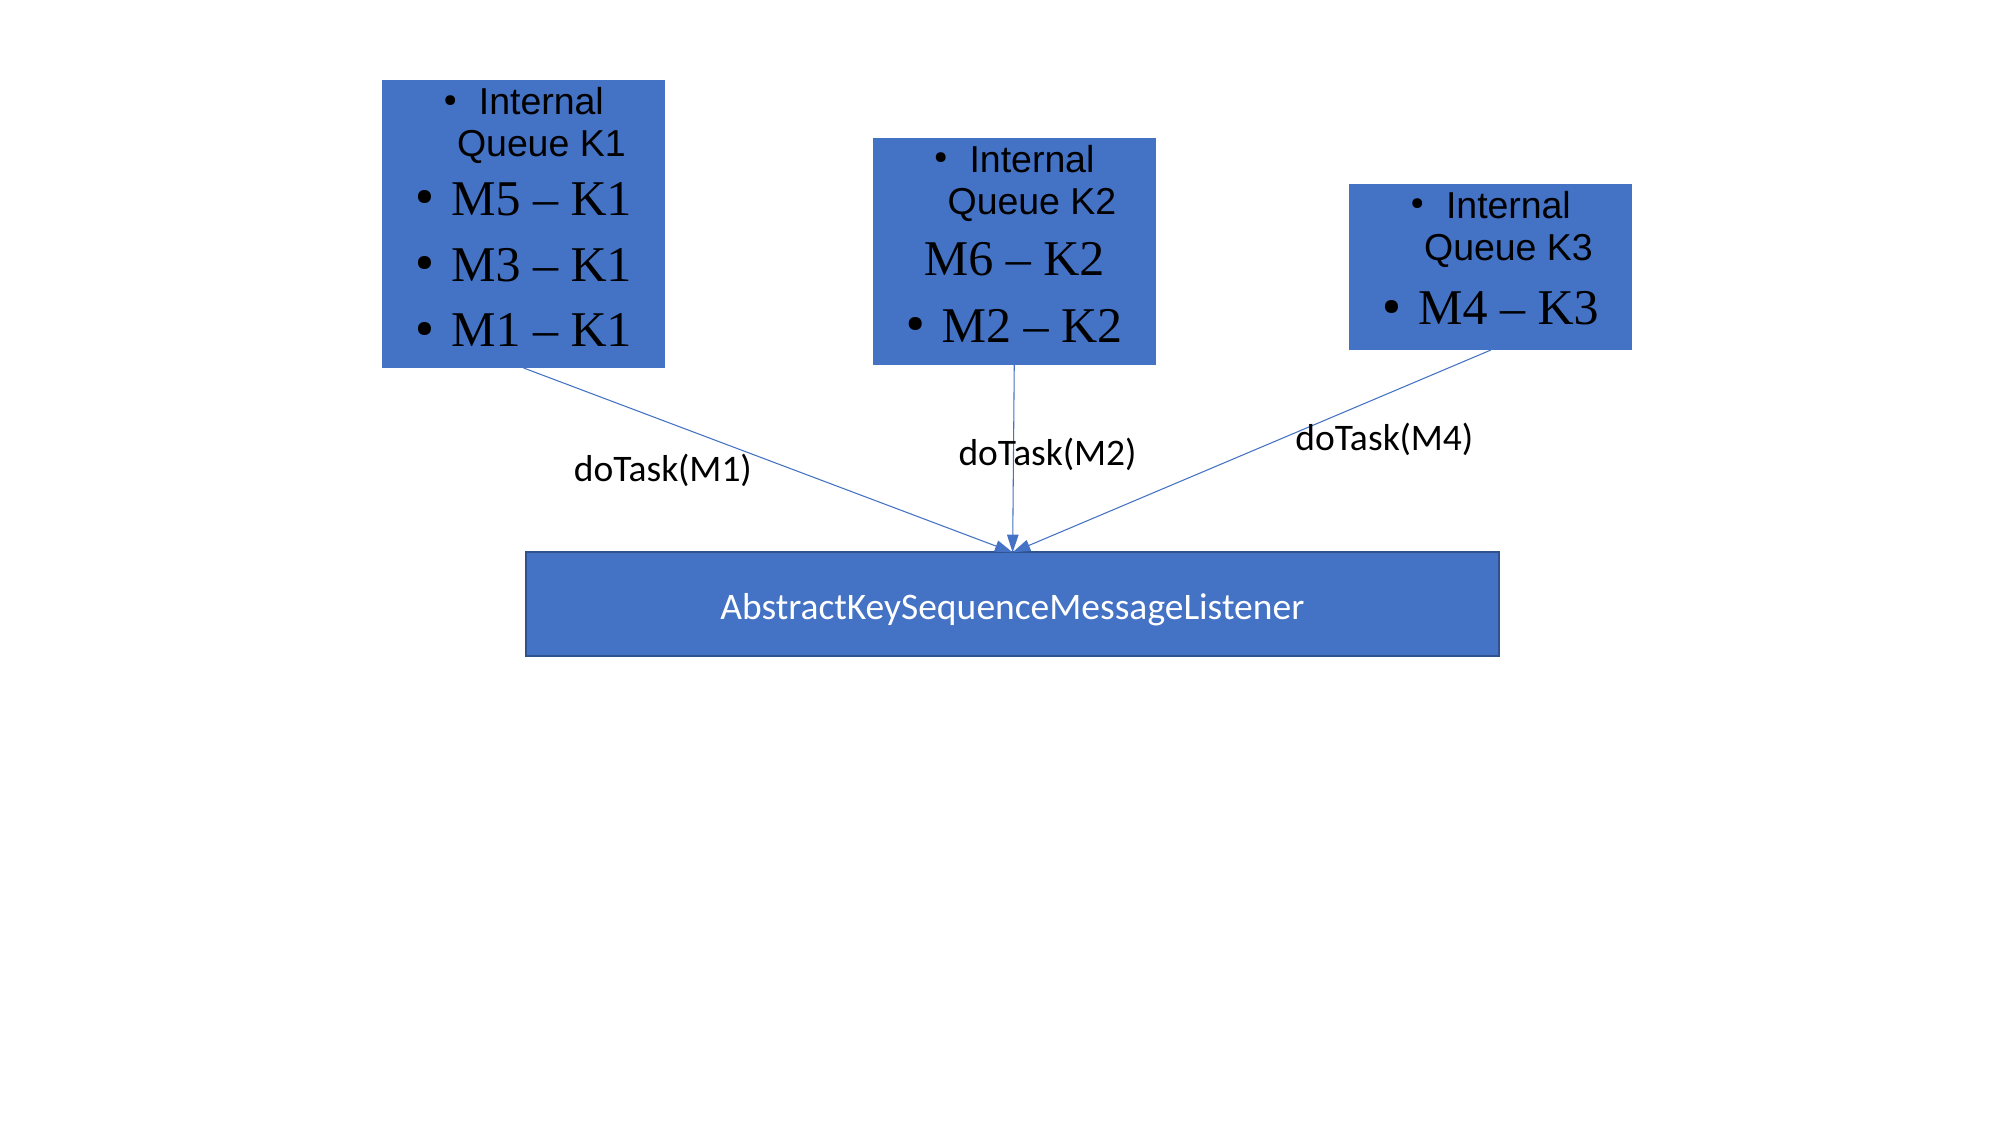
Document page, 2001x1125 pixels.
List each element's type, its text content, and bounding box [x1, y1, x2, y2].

table_header Internal Queue K2 [873, 138, 1156, 231]
text_box doTask(M2) [943, 420, 1154, 481]
table_cell M5 – K1 [382, 171, 665, 237]
table_cell M1 – K1 [382, 302, 665, 368]
table_header Internal Queue K1 [382, 80, 665, 171]
table_cell M2 – K2 [873, 298, 1156, 365]
table_cell M6 – K2 [873, 231, 1156, 298]
table_cell M3 – K1 [382, 237, 665, 302]
text_box doTask(M1) [559, 436, 770, 498]
table_cell M4 – K3 [1349, 280, 1632, 350]
text_box AbstractKeySequenceMessageListener [526, 552, 1499, 656]
table_header Internal Queue K3 [1349, 184, 1632, 280]
text_box doTask(M4) [1280, 404, 1491, 466]
